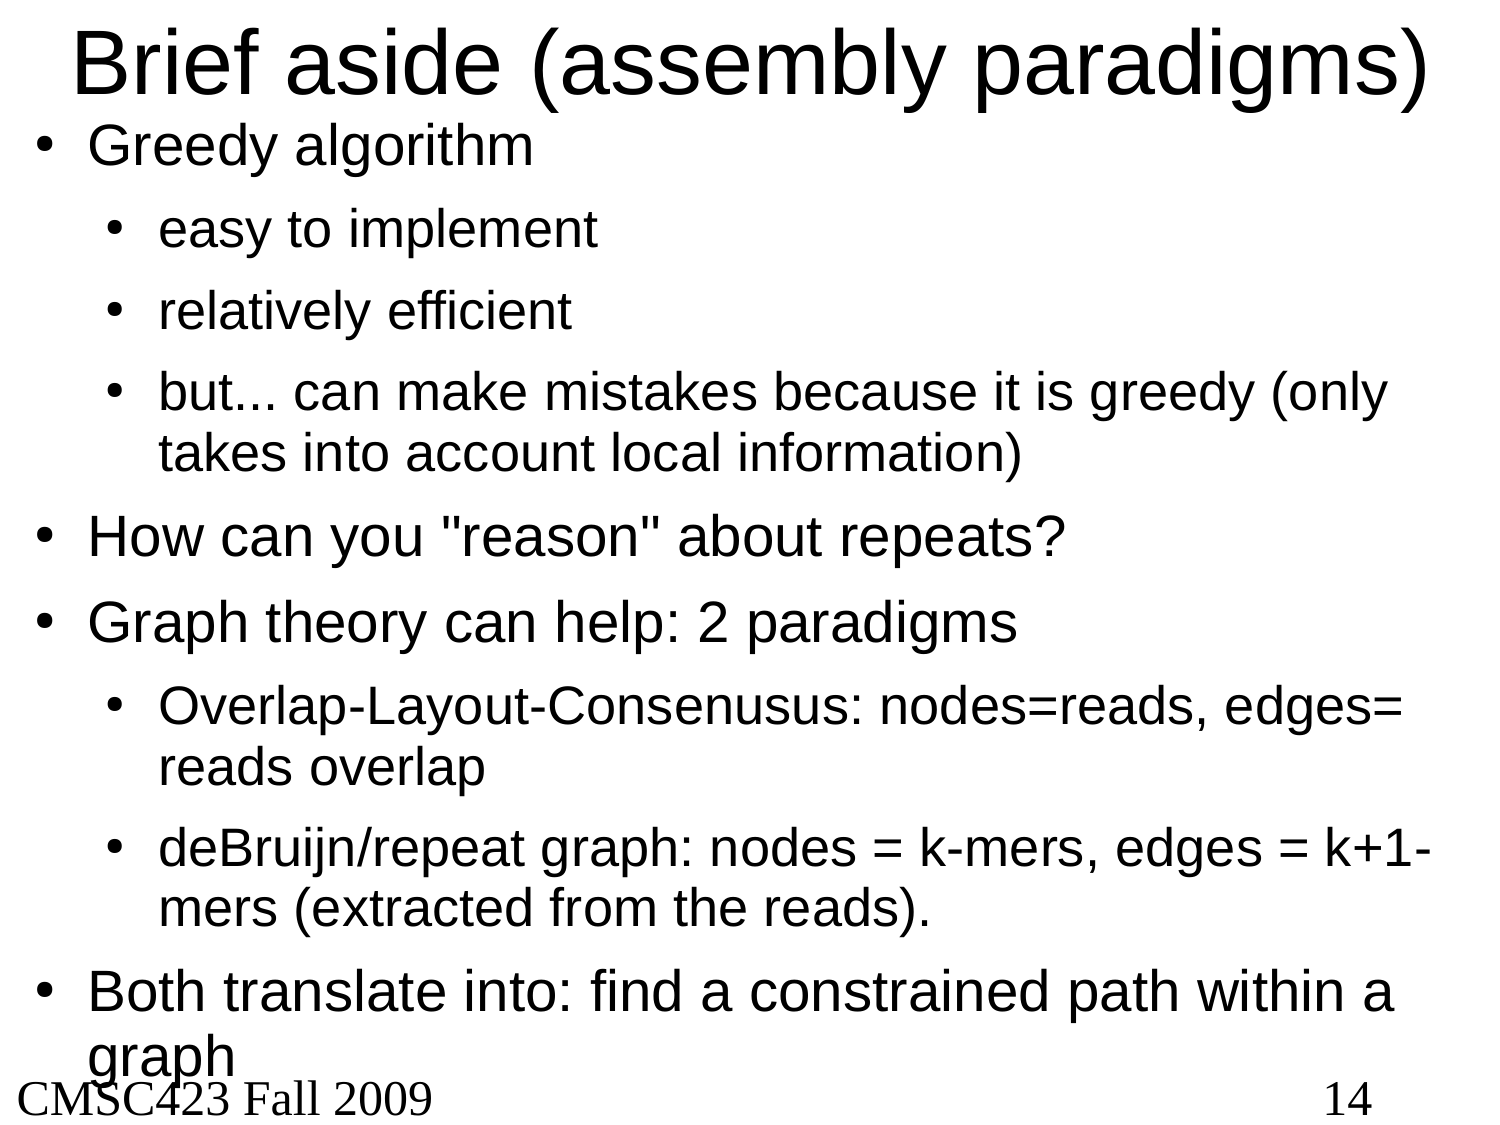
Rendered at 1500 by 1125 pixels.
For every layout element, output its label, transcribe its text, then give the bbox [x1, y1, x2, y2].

title Brief aside (assembly paradigms) [19, 9, 1485, 113]
list Greedy algorithm easy to implement relatively efficient but... can make mistakes because it is greedy (only takes into account local information) How can you "reason" about repeats? Graph theory can help: 2 paradigms Overlap-Layout-Consenusus: nodes=reads, edges= reads overlap deBruijn/repeat graph: nodes = k-mers, edges = k+1-mers (extracted from the reads). Both translate into: find a constrained path within a graph [16, 113, 1485, 1089]
